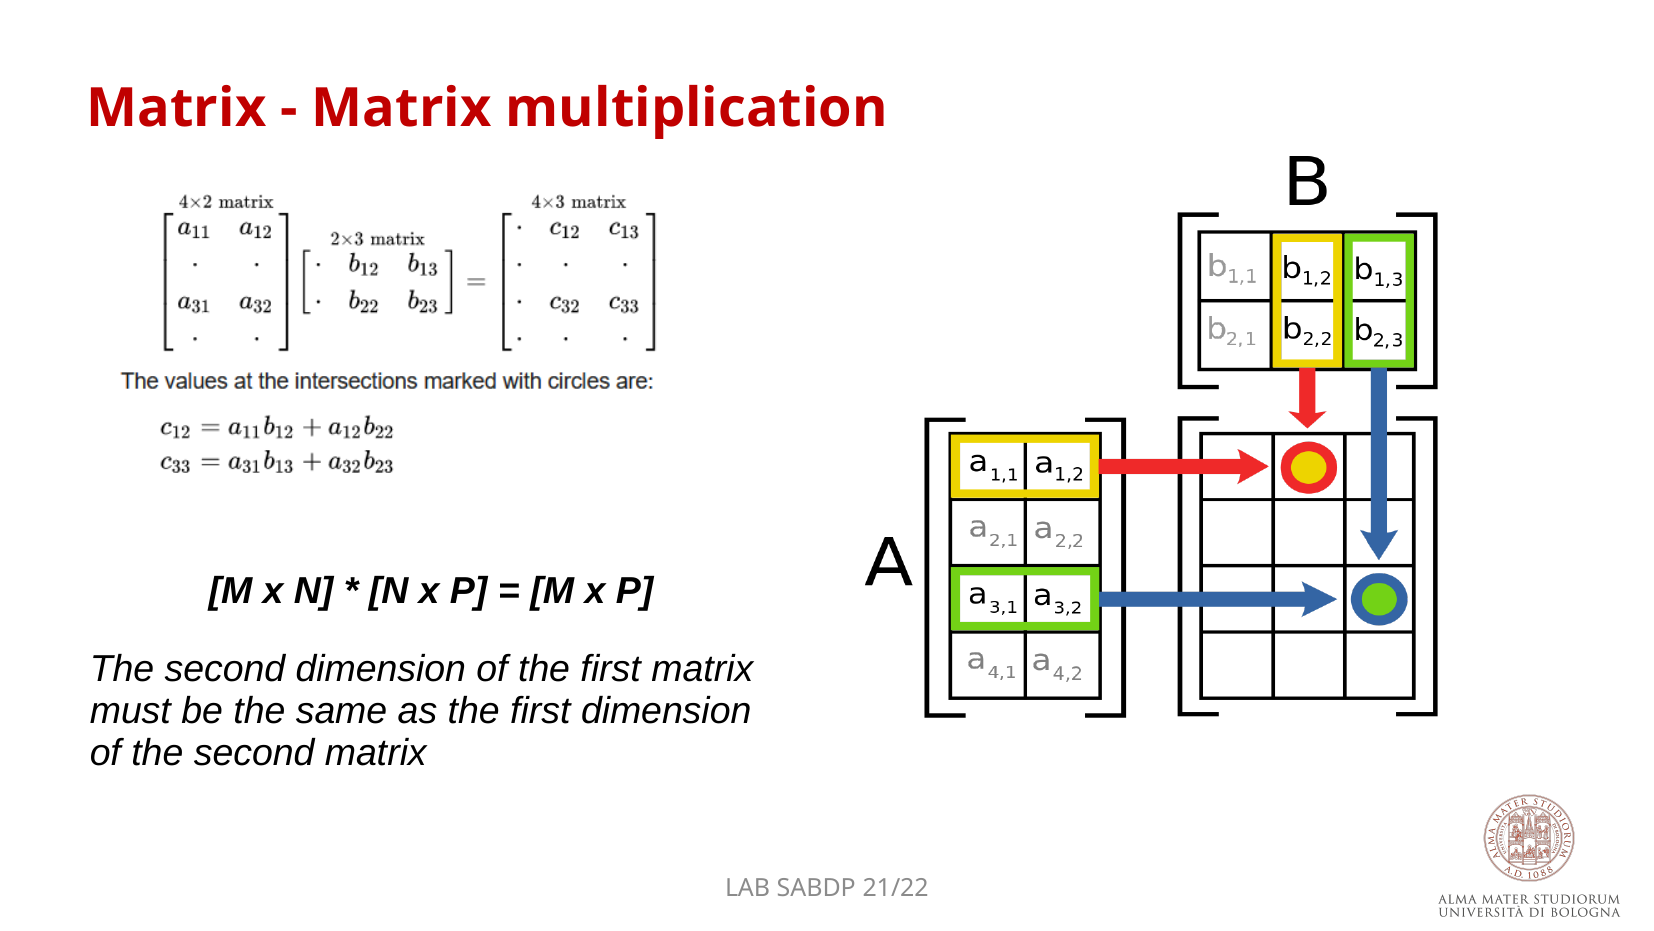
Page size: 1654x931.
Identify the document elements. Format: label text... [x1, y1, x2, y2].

picture [858, 152, 1538, 751]
text_box LAB SABDP 21/22 [547, 862, 1106, 912]
text_box [M x N] * [N x P] = [M x P] The second dimension of the first matrix must be the same as the first dimension of the second matrix [75, 562, 788, 859]
title Matrix - Matrix multiplication [71, 64, 1596, 143]
picture [112, 188, 670, 488]
picture [1410, 777, 1648, 931]
